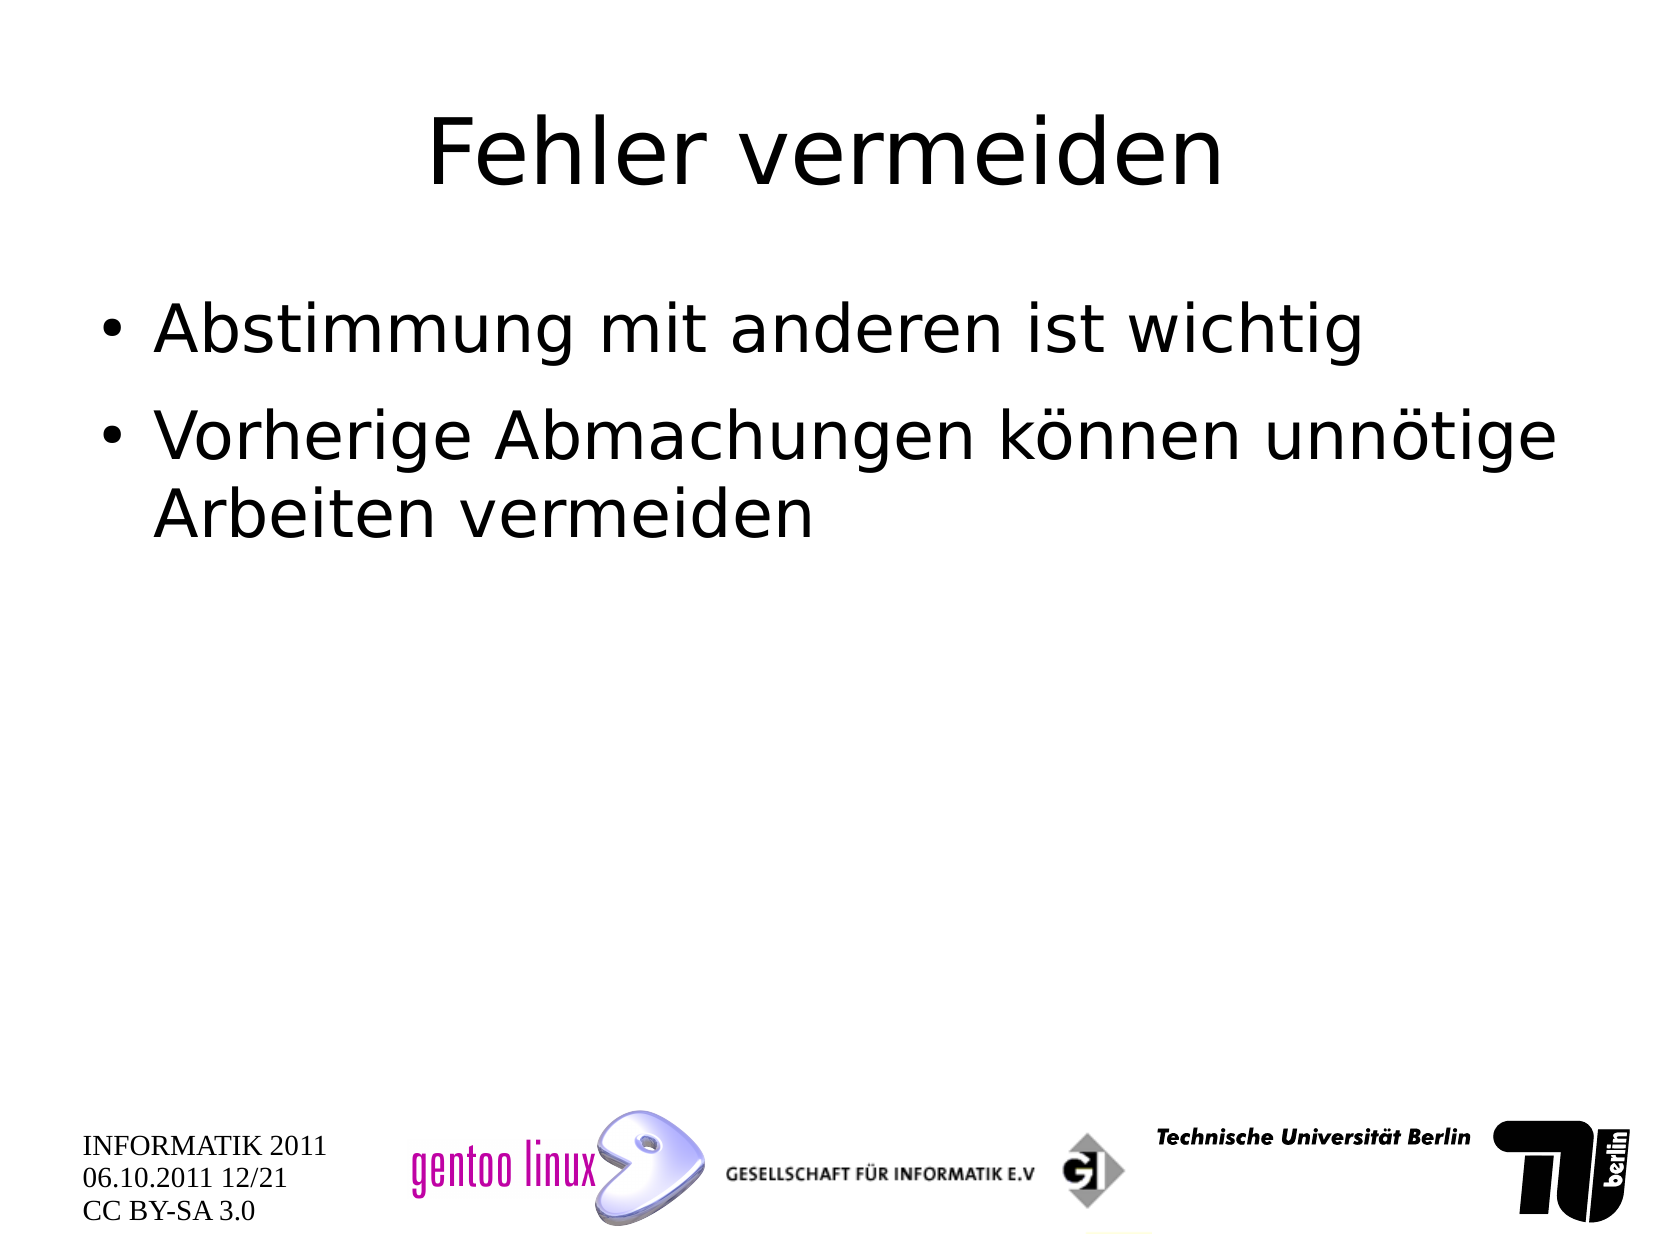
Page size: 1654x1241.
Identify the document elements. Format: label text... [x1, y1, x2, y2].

list Abstimmung mit anderen ist wichtig Vorherige Abmachungen können unnötige Arbeiten vermeiden [82, 290, 1571, 1109]
title Fehler vermeiden [82, 49, 1571, 257]
picture [407, 1109, 708, 1230]
picture [726, 1109, 1152, 1234]
